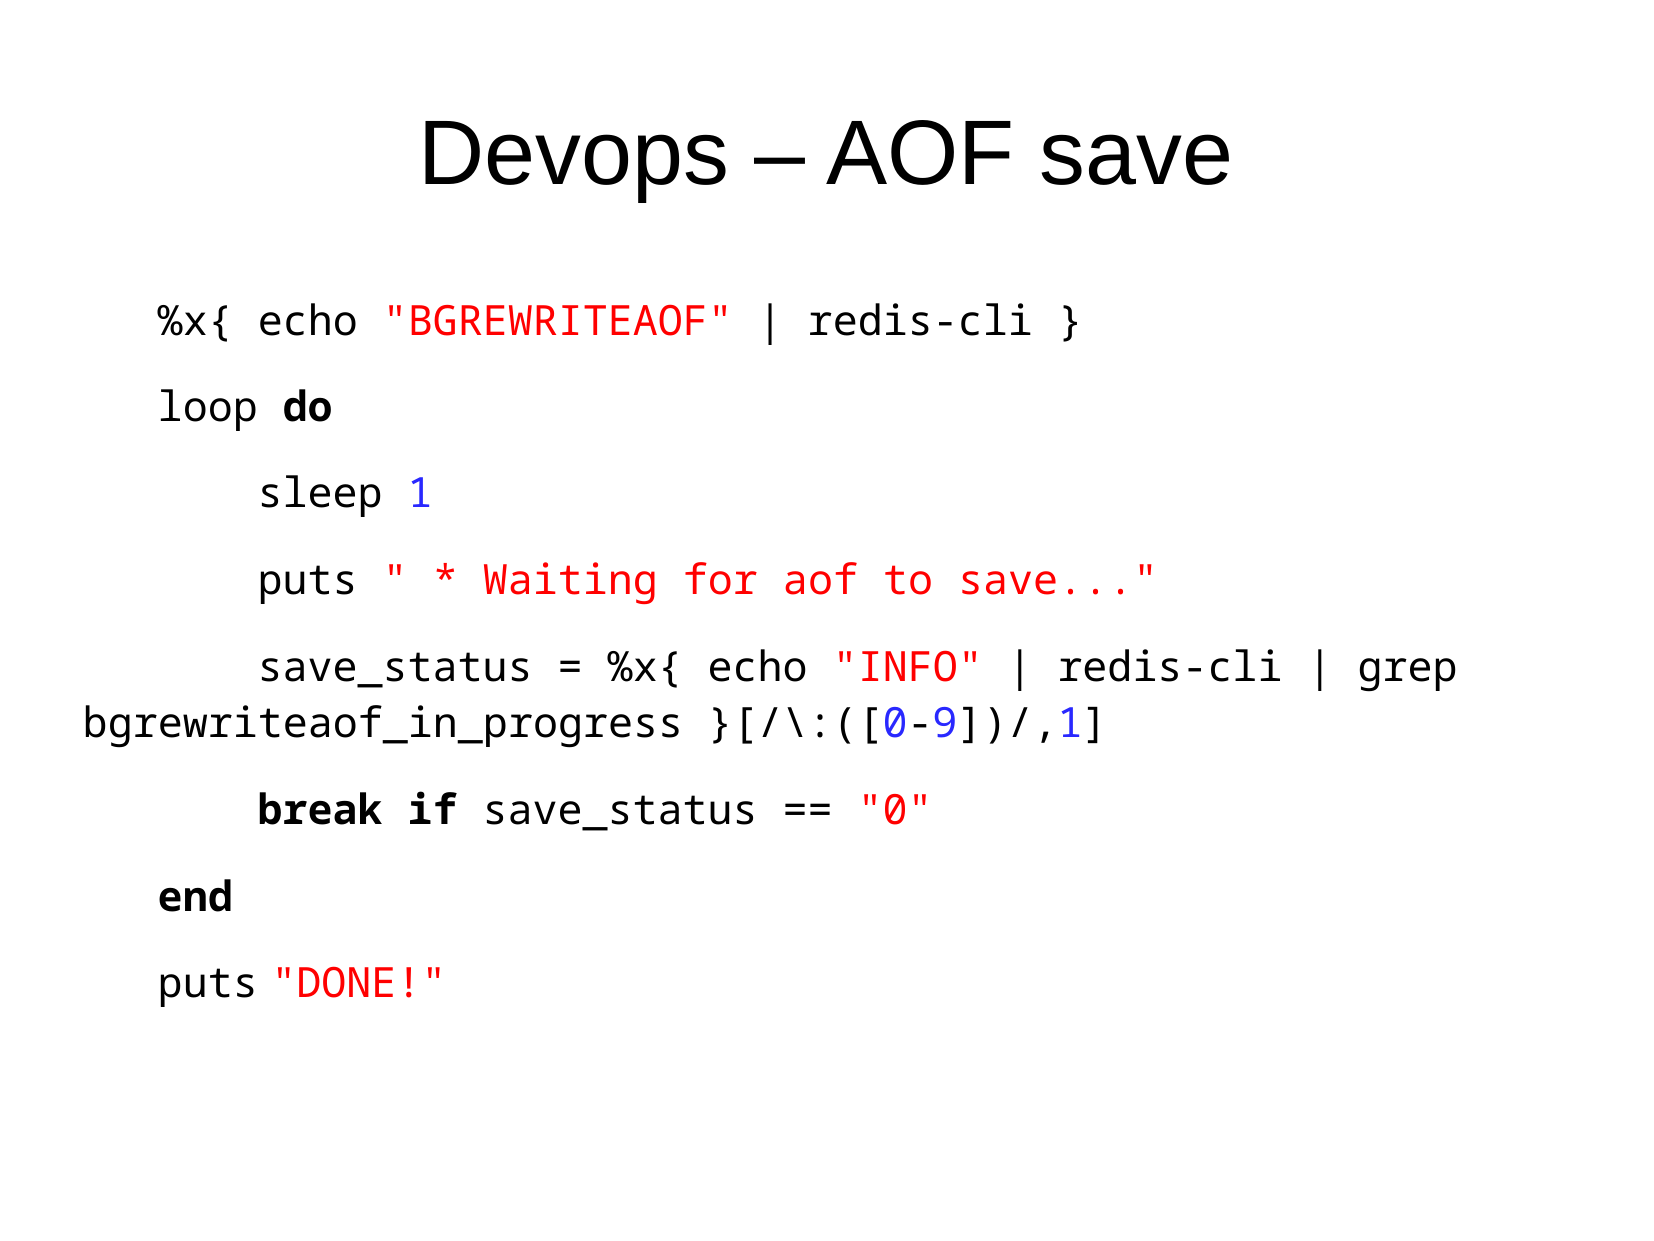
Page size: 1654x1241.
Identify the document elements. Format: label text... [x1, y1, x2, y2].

list %x{ echo "BGREWRITEAOF" | redis-cli } loop do sleep 1 puts " * Waiting for aof to save..." save_status = %x{ echo "INFO" | redis-cli | grep bgrewriteaof_in_progress }[/\:([0-9])/,1] break if save_status == "0" end puts "DONE!" [82, 290, 1571, 1109]
title Devops – AOF save [82, 49, 1571, 257]
